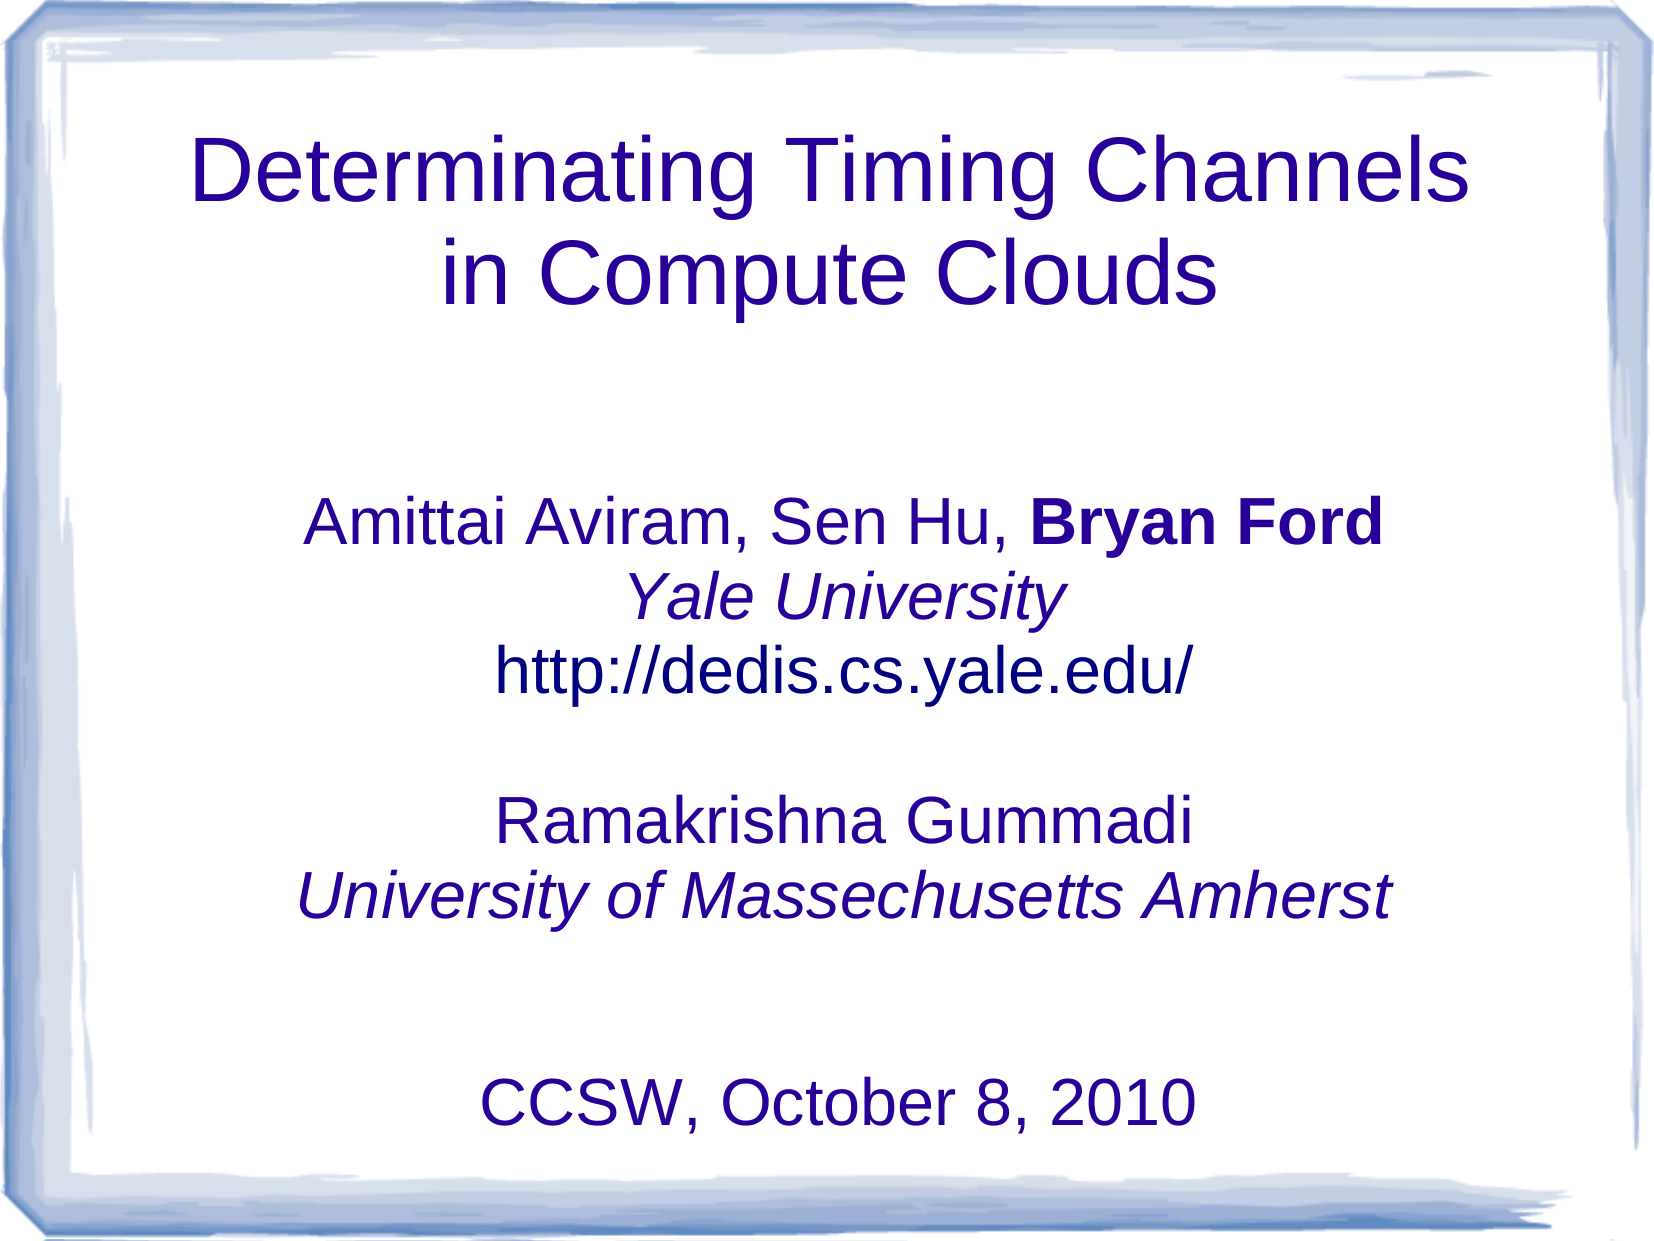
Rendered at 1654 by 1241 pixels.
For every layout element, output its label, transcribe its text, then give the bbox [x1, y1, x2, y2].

title Determinating Timing Channels in Compute Clouds [86, 117, 1576, 325]
subtitle Amittai Aviram, Sen Hu, Bryan Ford Yale University http://dedis.cs.yale.edu/ Ramakrishna Gummadi University of Massechusetts Amherst [118, 412, 1571, 1004]
text_box CCSW, October 8, 2010 [112, 1050, 1566, 1155]
picture [0, 0, 1654, 1241]
